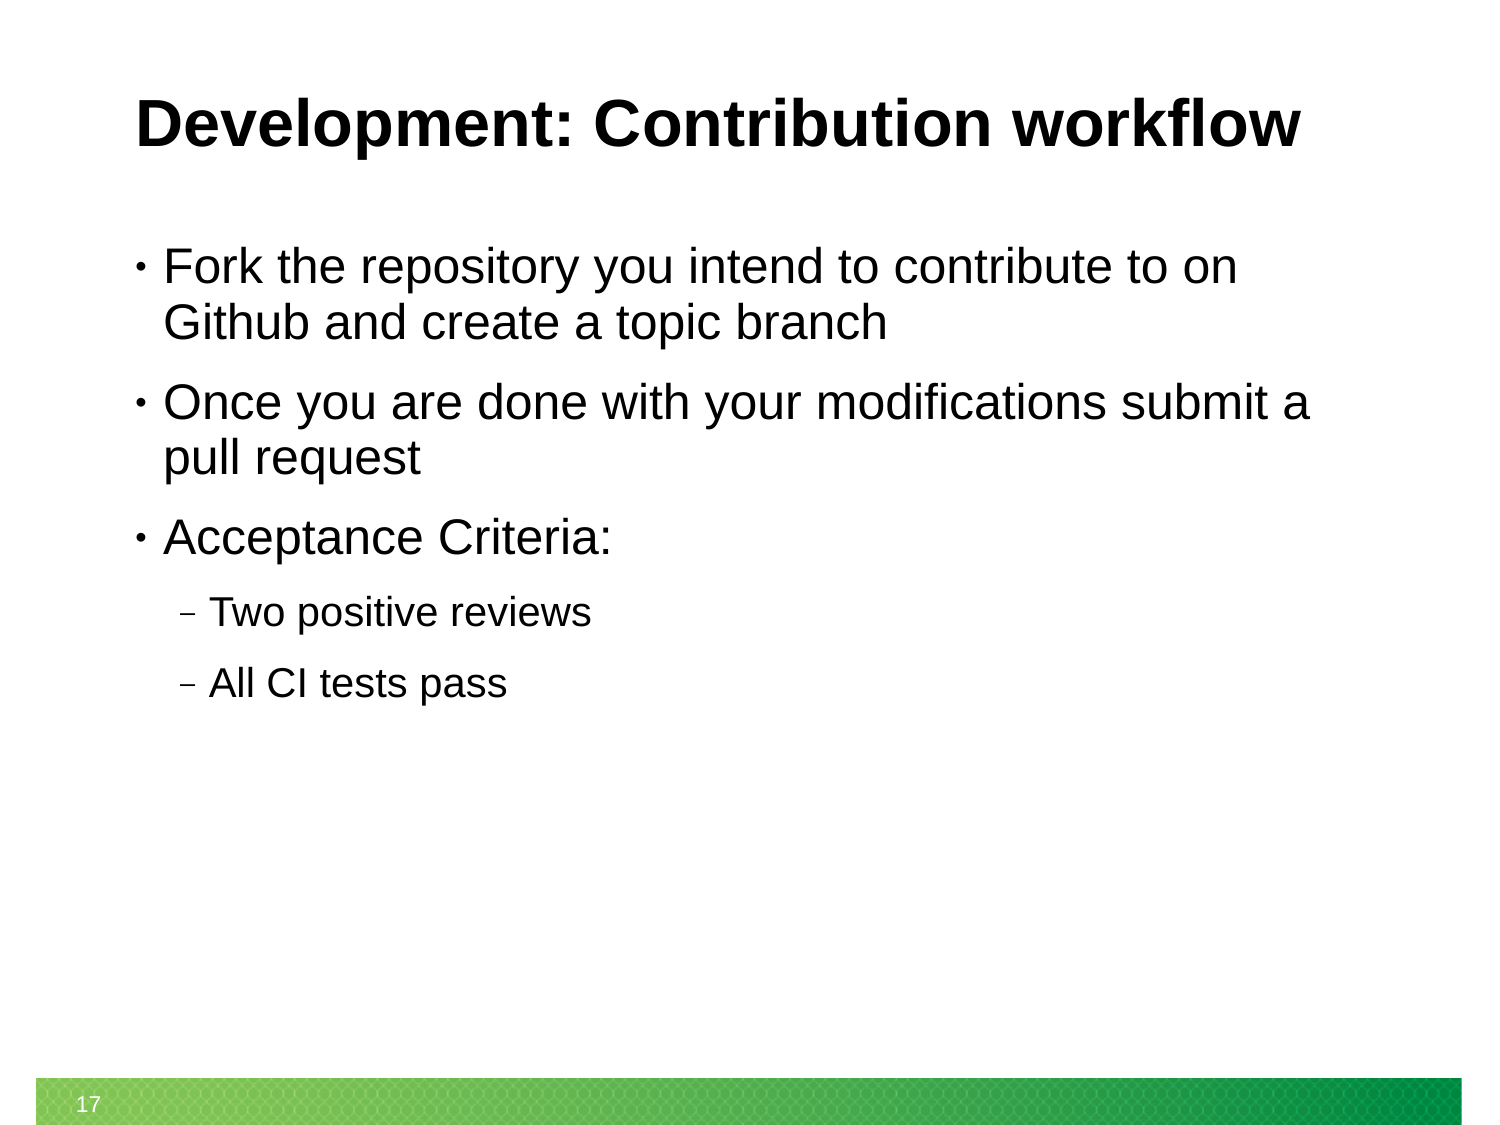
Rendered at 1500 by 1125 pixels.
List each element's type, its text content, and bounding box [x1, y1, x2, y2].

picture [36, 1078, 1462, 1125]
title Development: Contribution workflow [135, 41, 1372, 204]
list Fork the repository you intend to contribute to on Github and create a topic branch Once you are done with your modifications submit a pull request Acceptance Criteria: Two positive reviews All CI tests pass [135, 238, 1372, 892]
